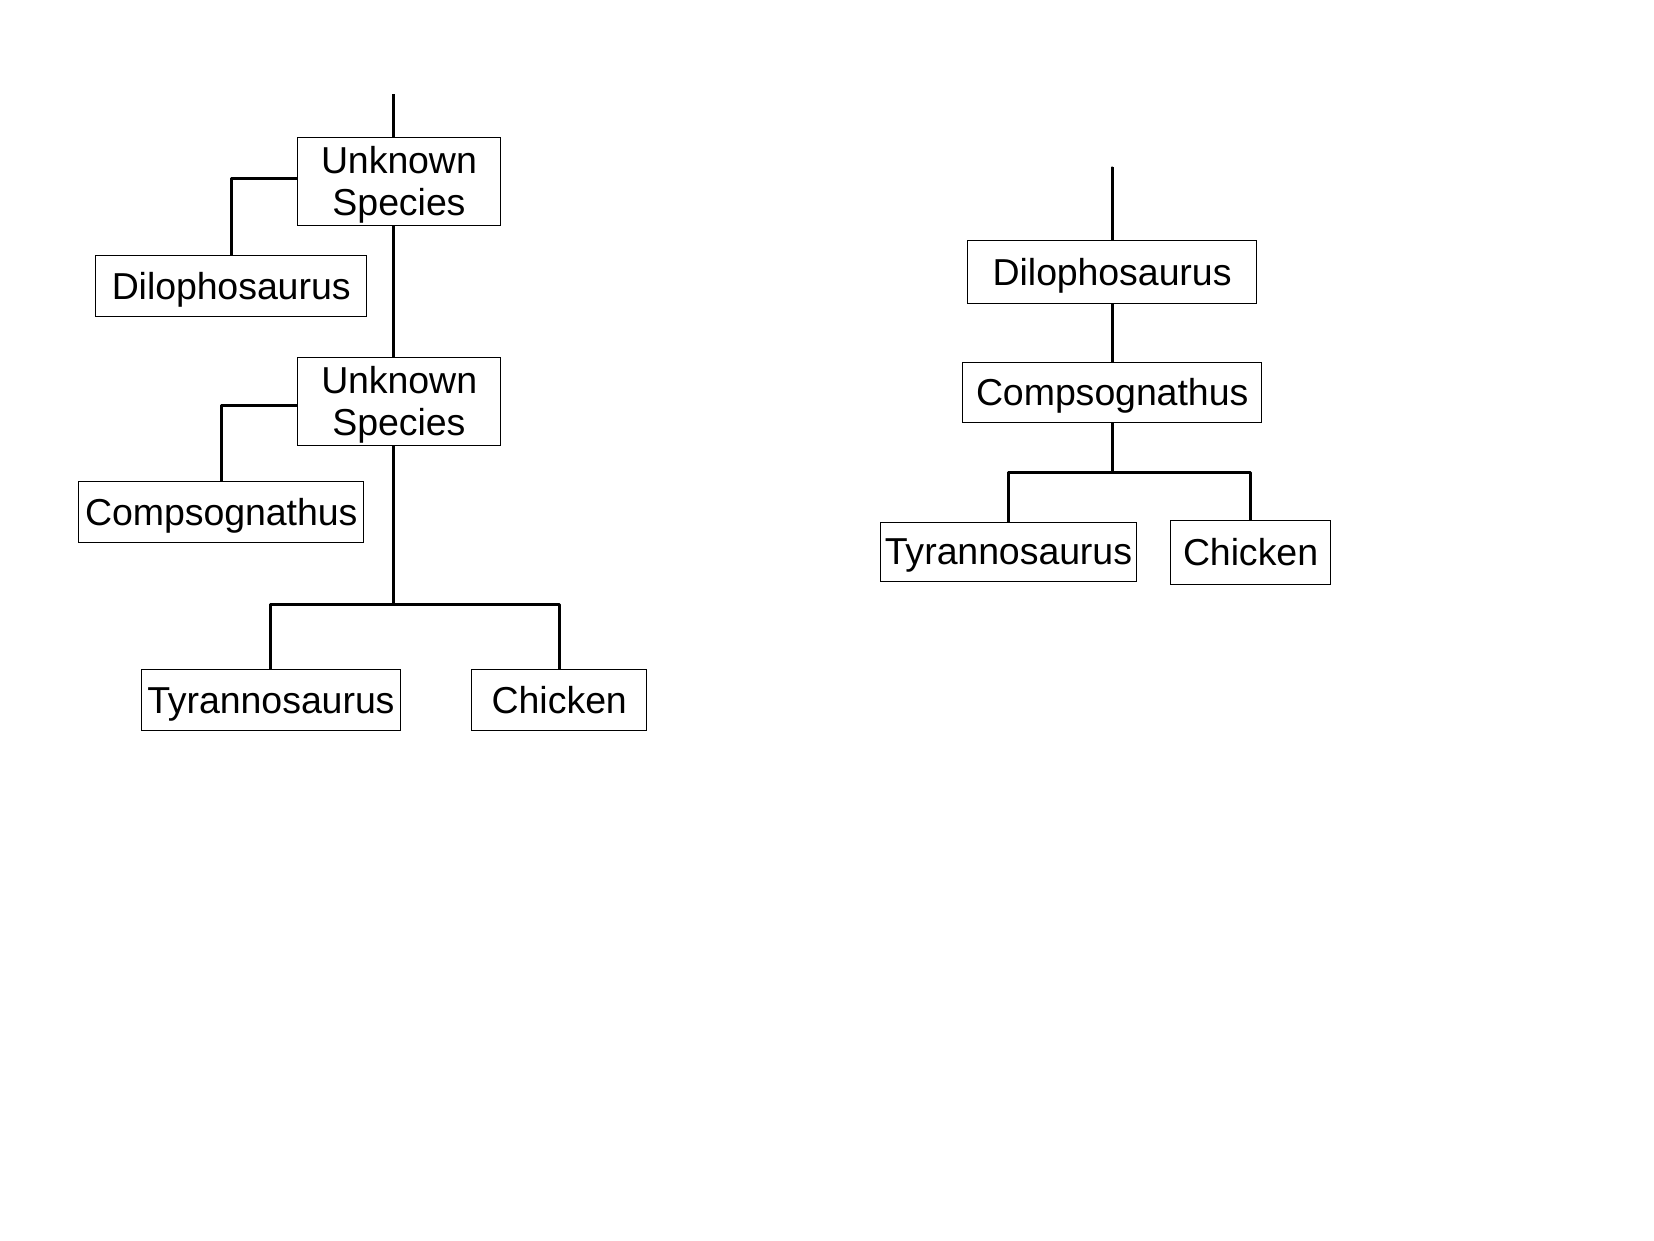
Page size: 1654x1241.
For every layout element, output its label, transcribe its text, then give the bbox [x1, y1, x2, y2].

text_box Compsognathus [962, 362, 1262, 423]
text_box Tyrannosaurus [880, 522, 1137, 582]
text_box Dilophosaurus [95, 255, 367, 317]
text_box Dilophosaurus [967, 240, 1257, 304]
text_box Unknown Species [297, 137, 501, 226]
text_box Tyrannosaurus [141, 669, 401, 731]
text_box Compsognathus [78, 481, 364, 543]
text_box Unknown Species [297, 357, 501, 446]
text_box Chicken [1170, 520, 1331, 585]
text_box Chicken [471, 669, 647, 731]
